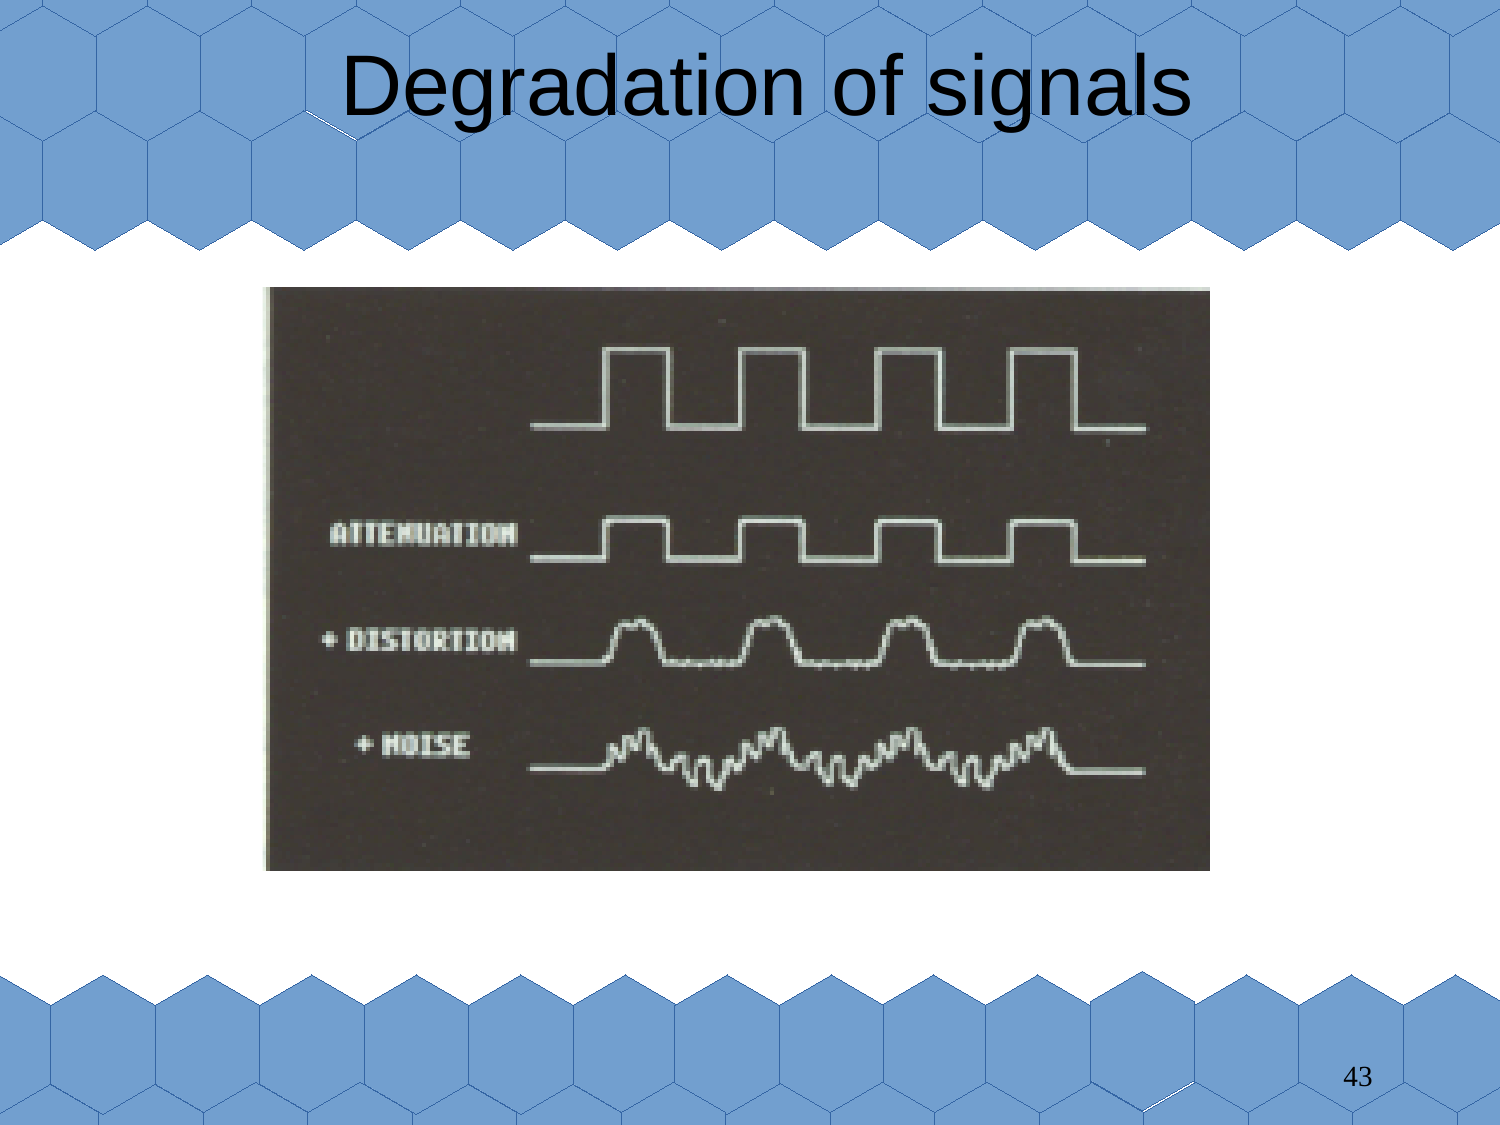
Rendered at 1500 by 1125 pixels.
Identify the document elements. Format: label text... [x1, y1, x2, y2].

title Degradation of signals [112, 0, 1388, 175]
picture [262, 287, 1213, 872]
text_box <number> [1074, 1050, 1388, 1125]
